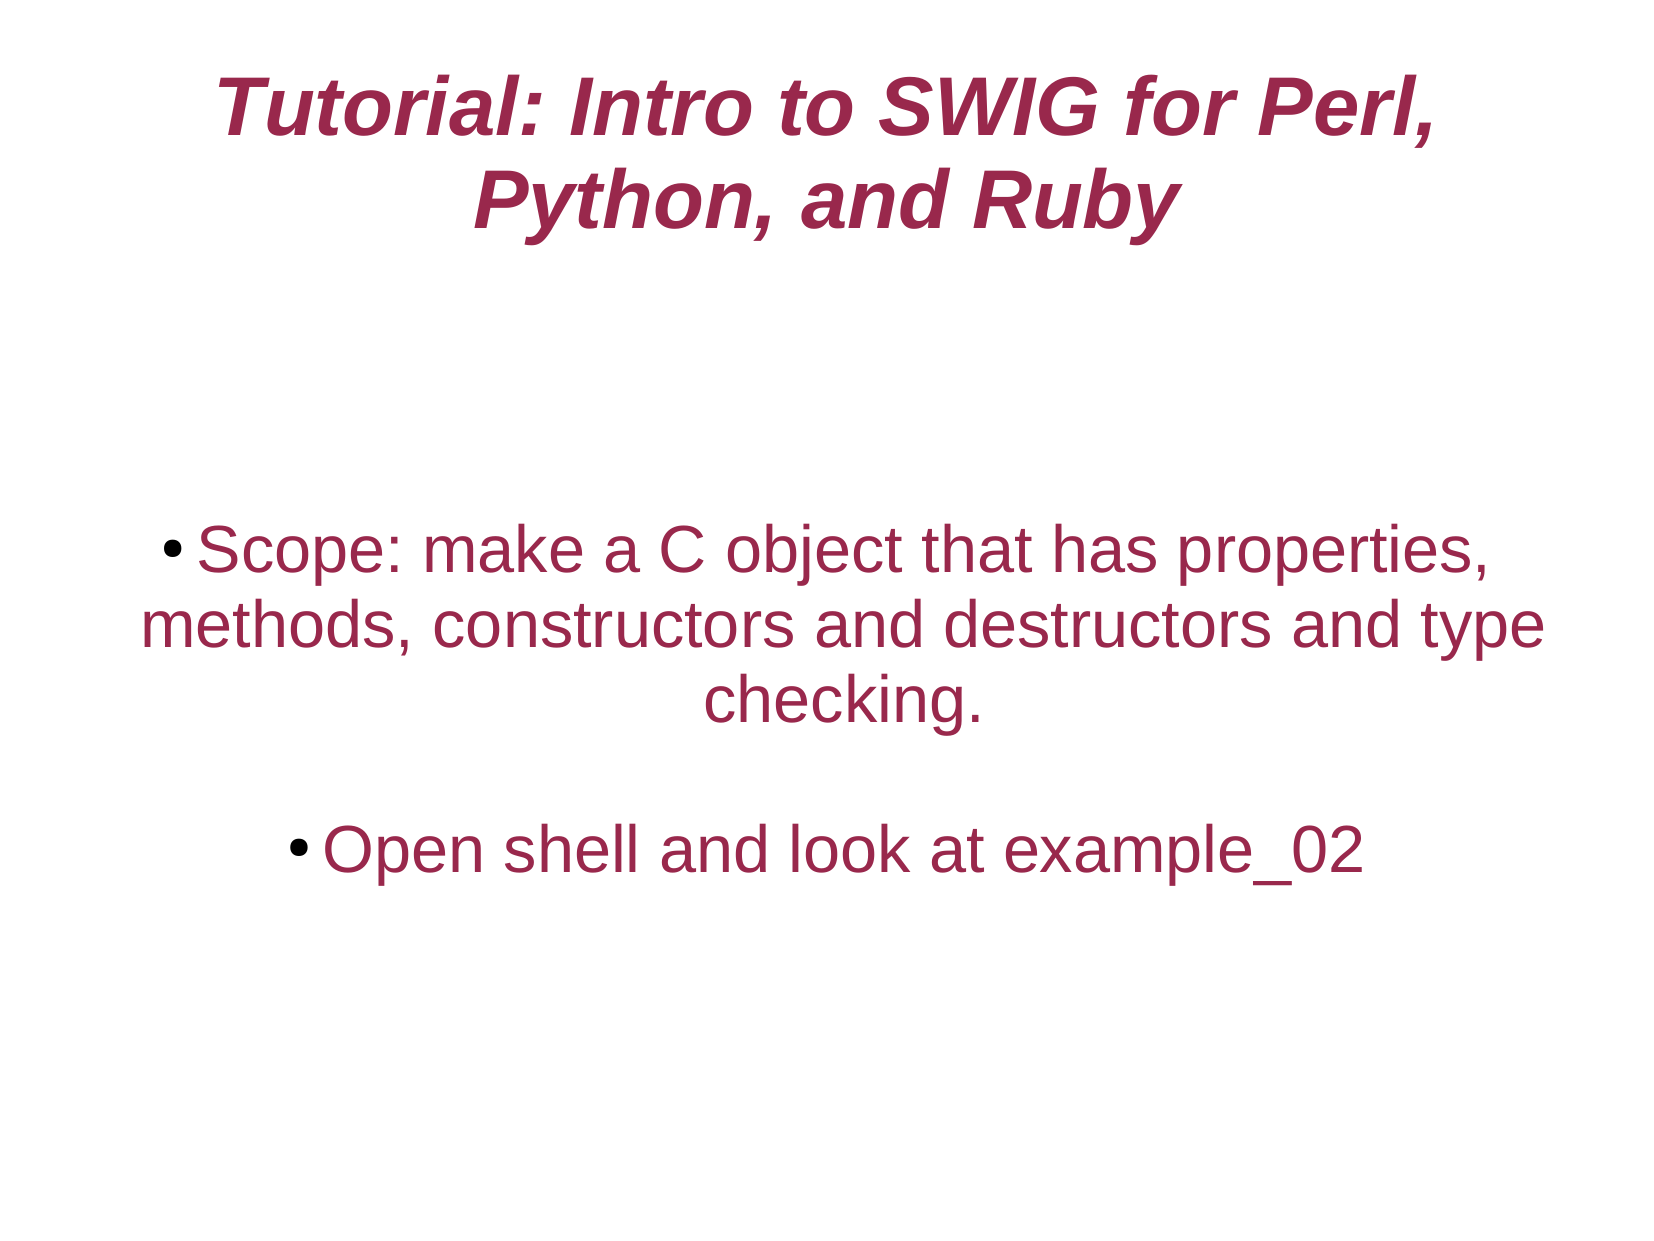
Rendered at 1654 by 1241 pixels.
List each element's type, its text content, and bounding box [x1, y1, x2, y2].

subtitle Scope: make a C object that has properties, methods, constructors and destructors and type checking. Open shell and look at example_02 [82, 290, 1571, 1109]
title Tutorial: Intro to SWIG for Perl, Python, and Ruby [82, 49, 1571, 257]
